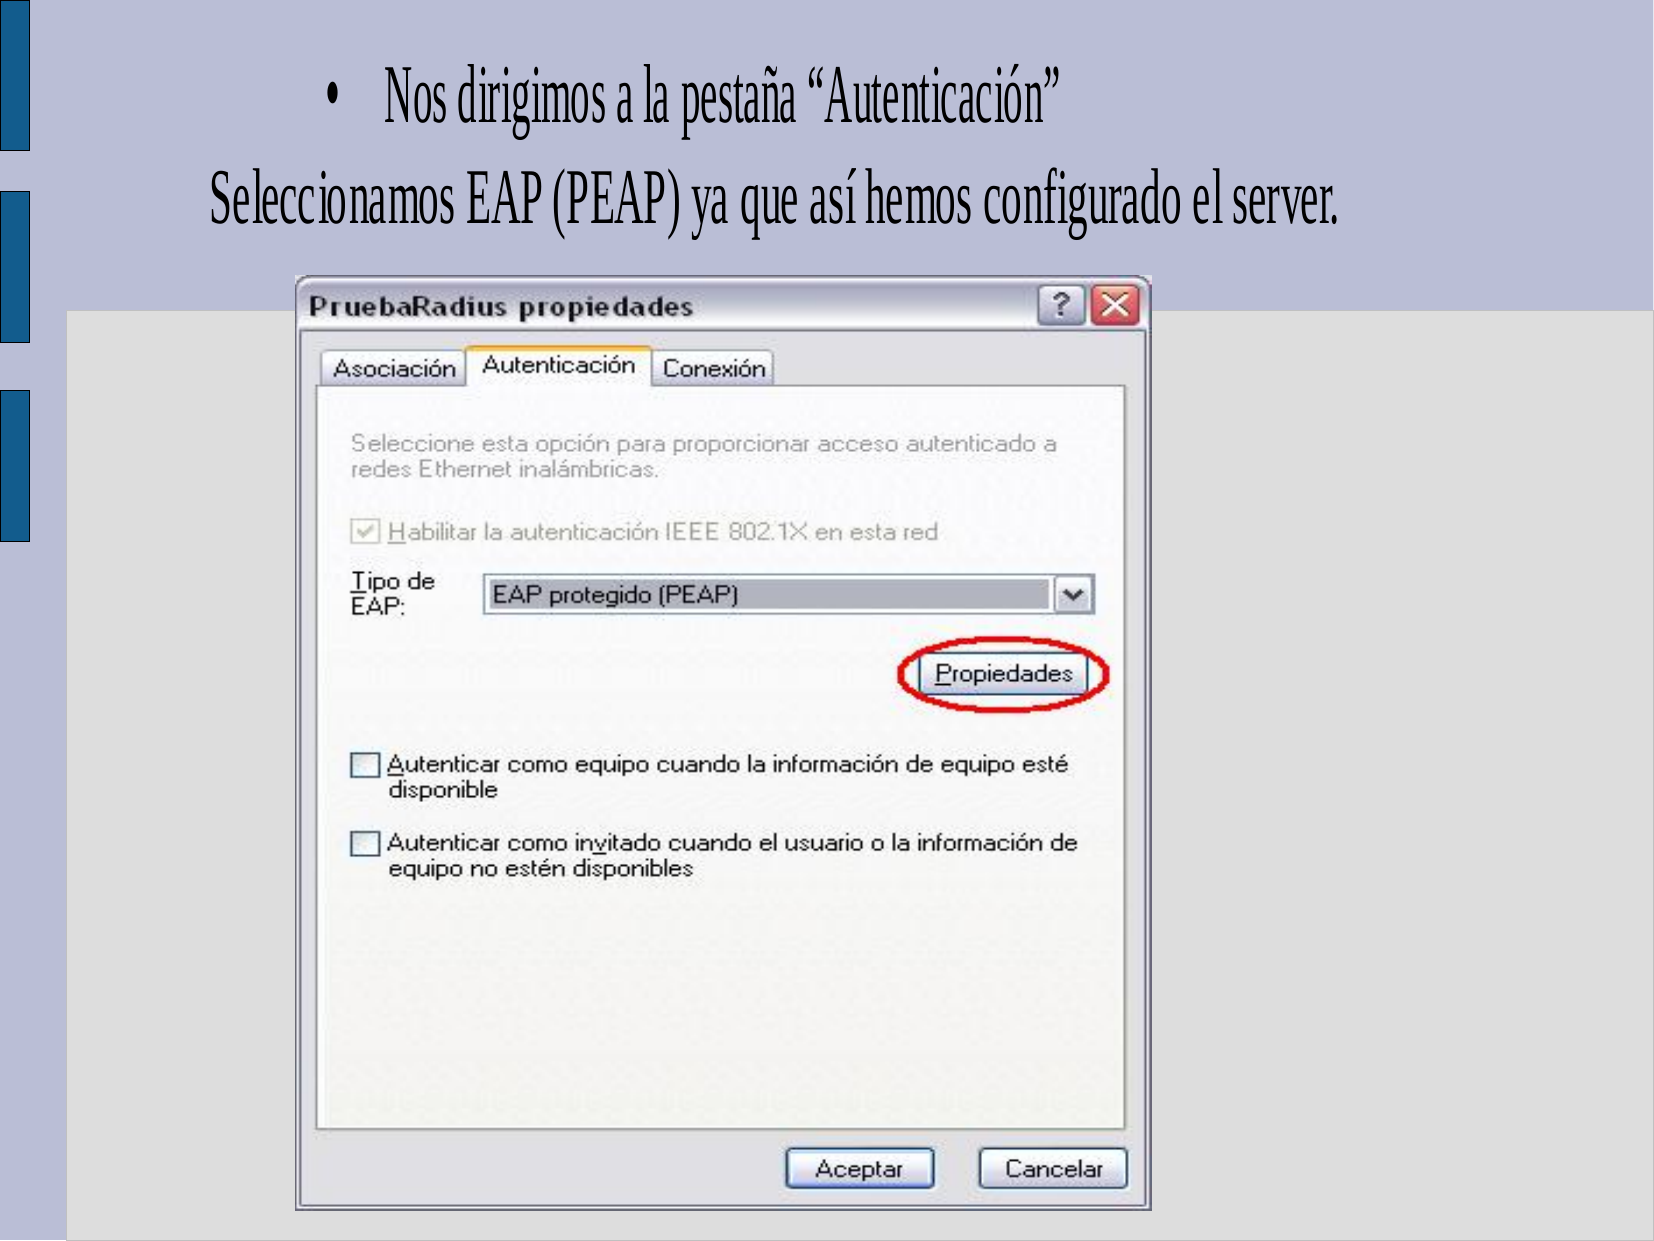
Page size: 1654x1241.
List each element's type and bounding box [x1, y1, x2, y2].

picture [295, 709, 1152, 1211]
chart [206, 0, 1654, 709]
